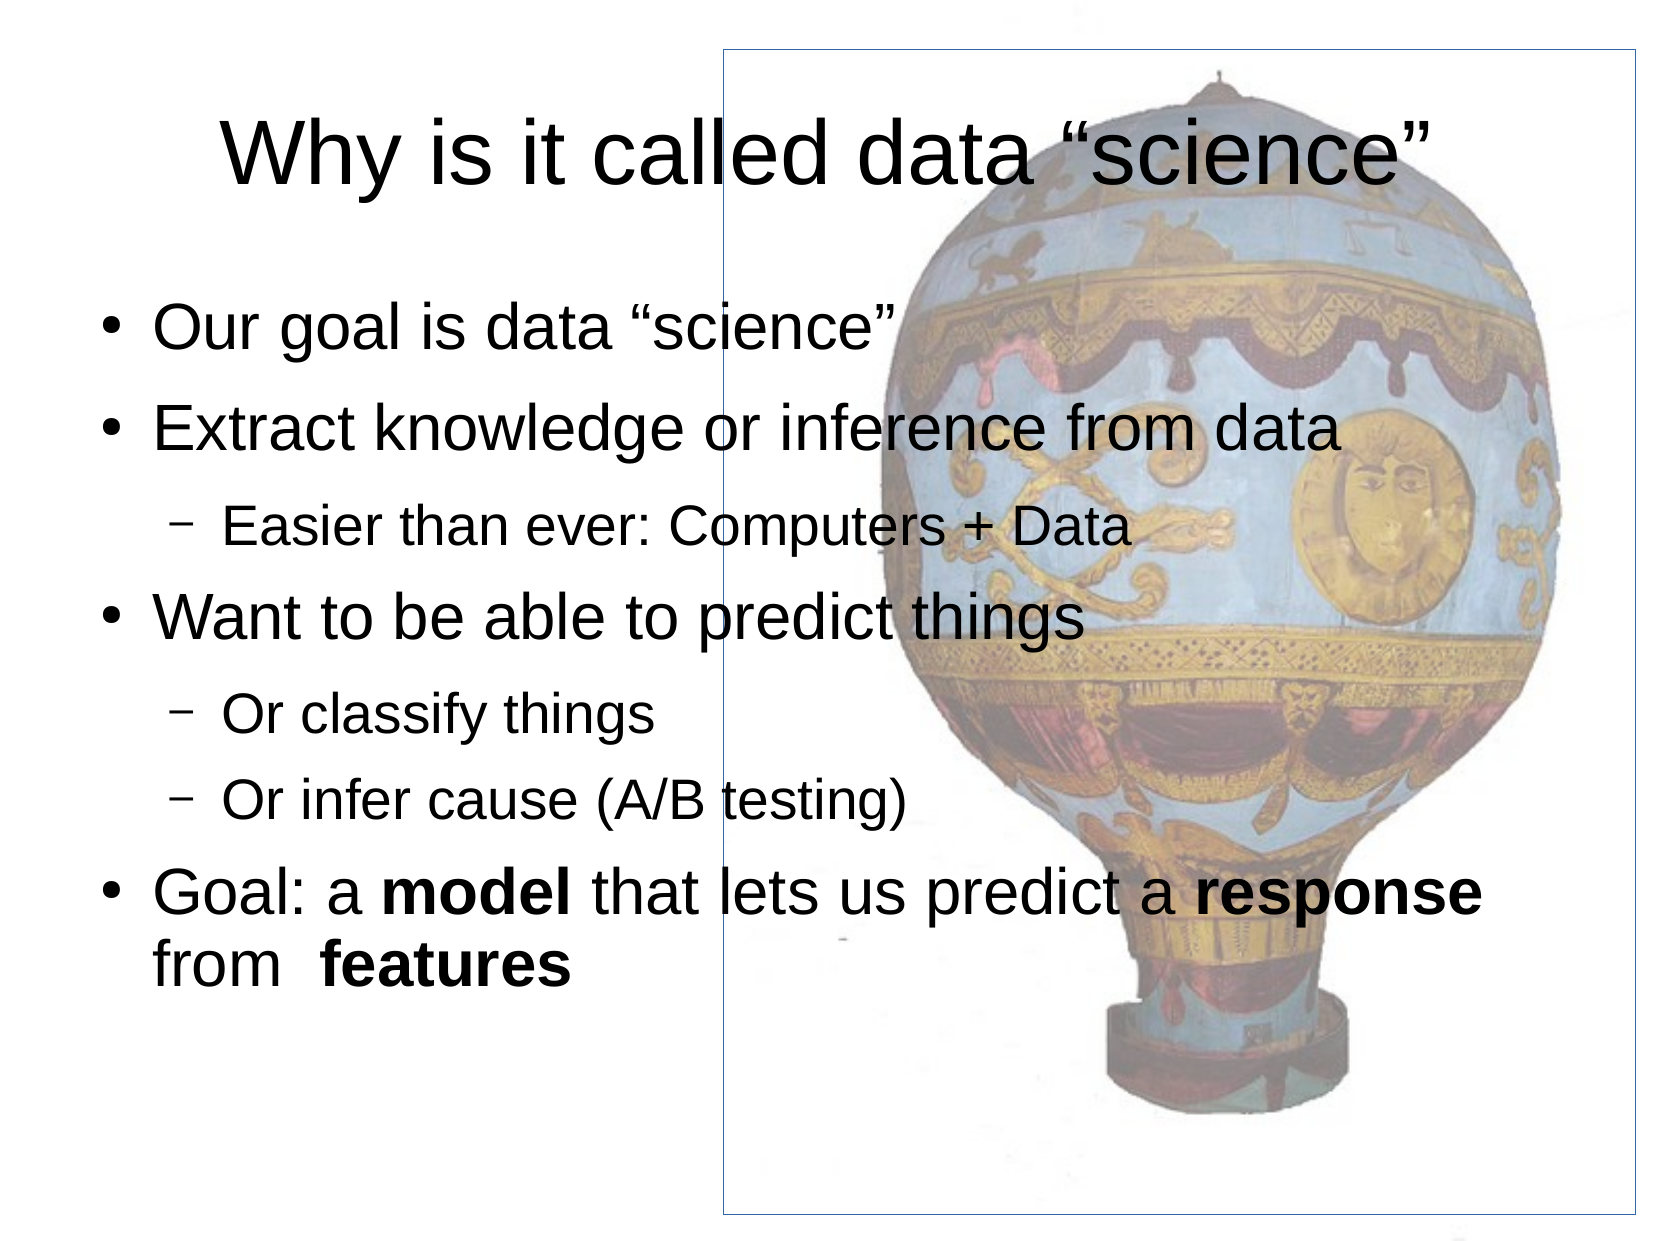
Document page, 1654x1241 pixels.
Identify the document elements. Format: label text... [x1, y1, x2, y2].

picture [723, 0, 1654, 1241]
list Our goal is data “science” Extract knowledge or inference from data Easier than ever: Computers + Data Want to be able to predict things Or classify things Or infer cause (A/B testing) Goal: a model that lets us predict a response from features [82, 290, 1571, 1010]
text_box [723, 49, 1636, 1215]
title Why is it called data “science” [82, 49, 1571, 257]
